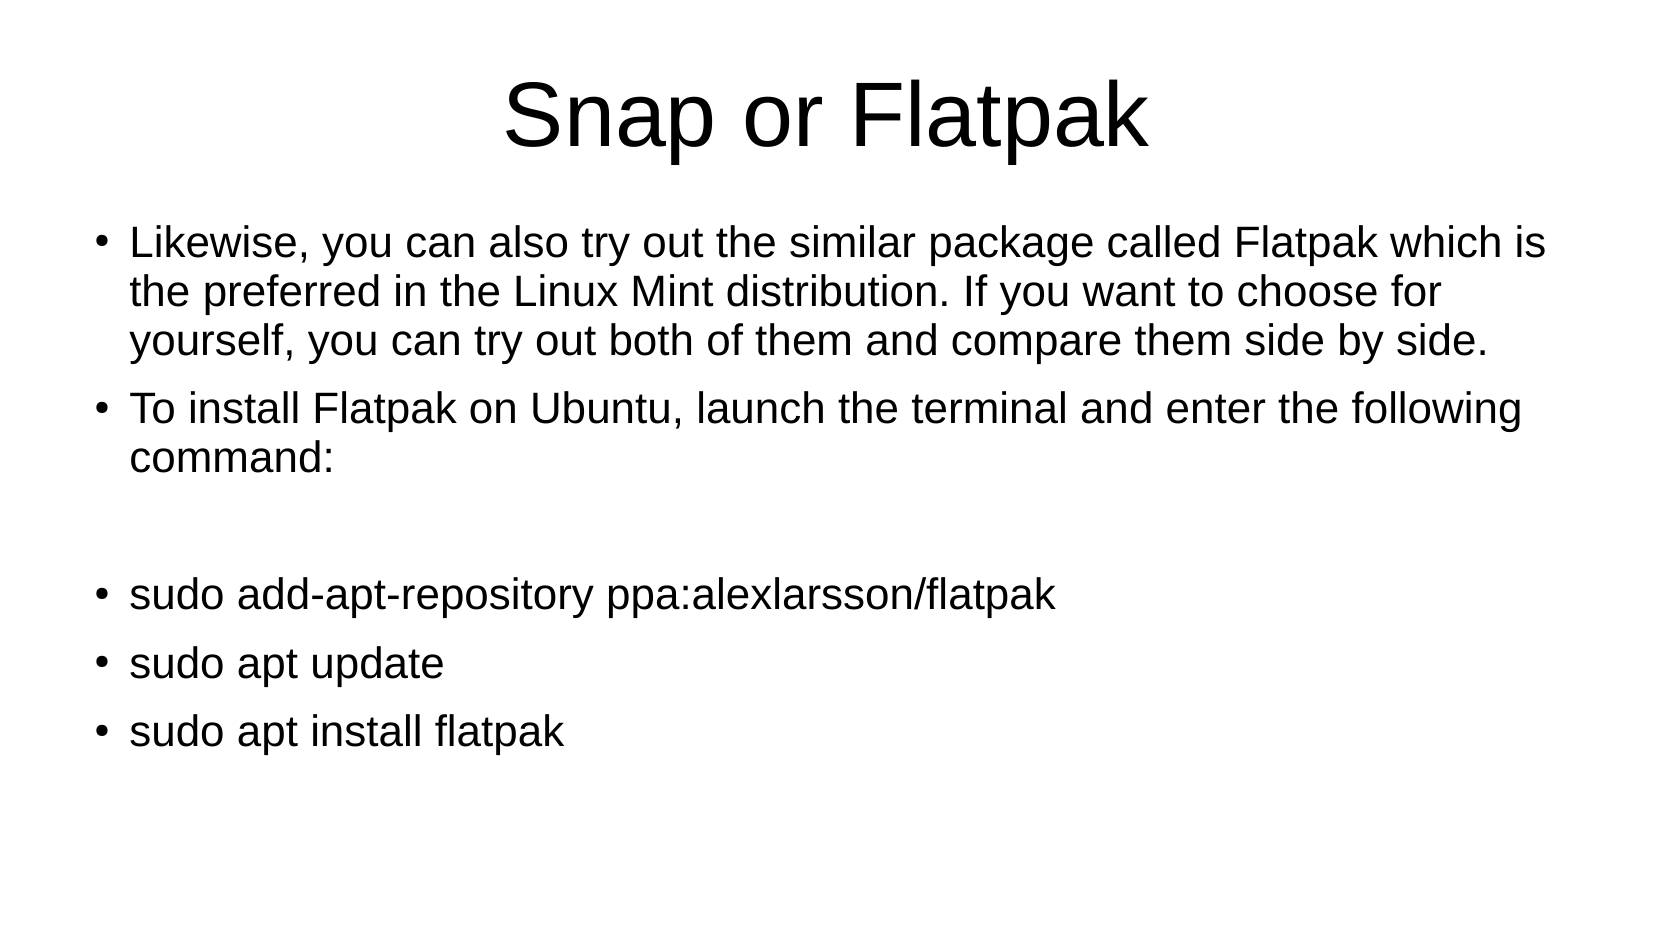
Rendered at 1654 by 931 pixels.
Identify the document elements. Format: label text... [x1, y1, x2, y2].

list Likewise, you can also try out the similar package called Flatpak which is the preferred in the Linux Mint distribution. If you want to choose for yourself, you can try out both of them and compare them side by side. To install Flatpak on Ubuntu, launch the terminal and enter the following command: sudo add-apt-repository ppa:alexlarsson/flatpak sudo apt update sudo apt install flatpak [82, 217, 1571, 758]
title Snap or Flatpak [82, 37, 1571, 193]
